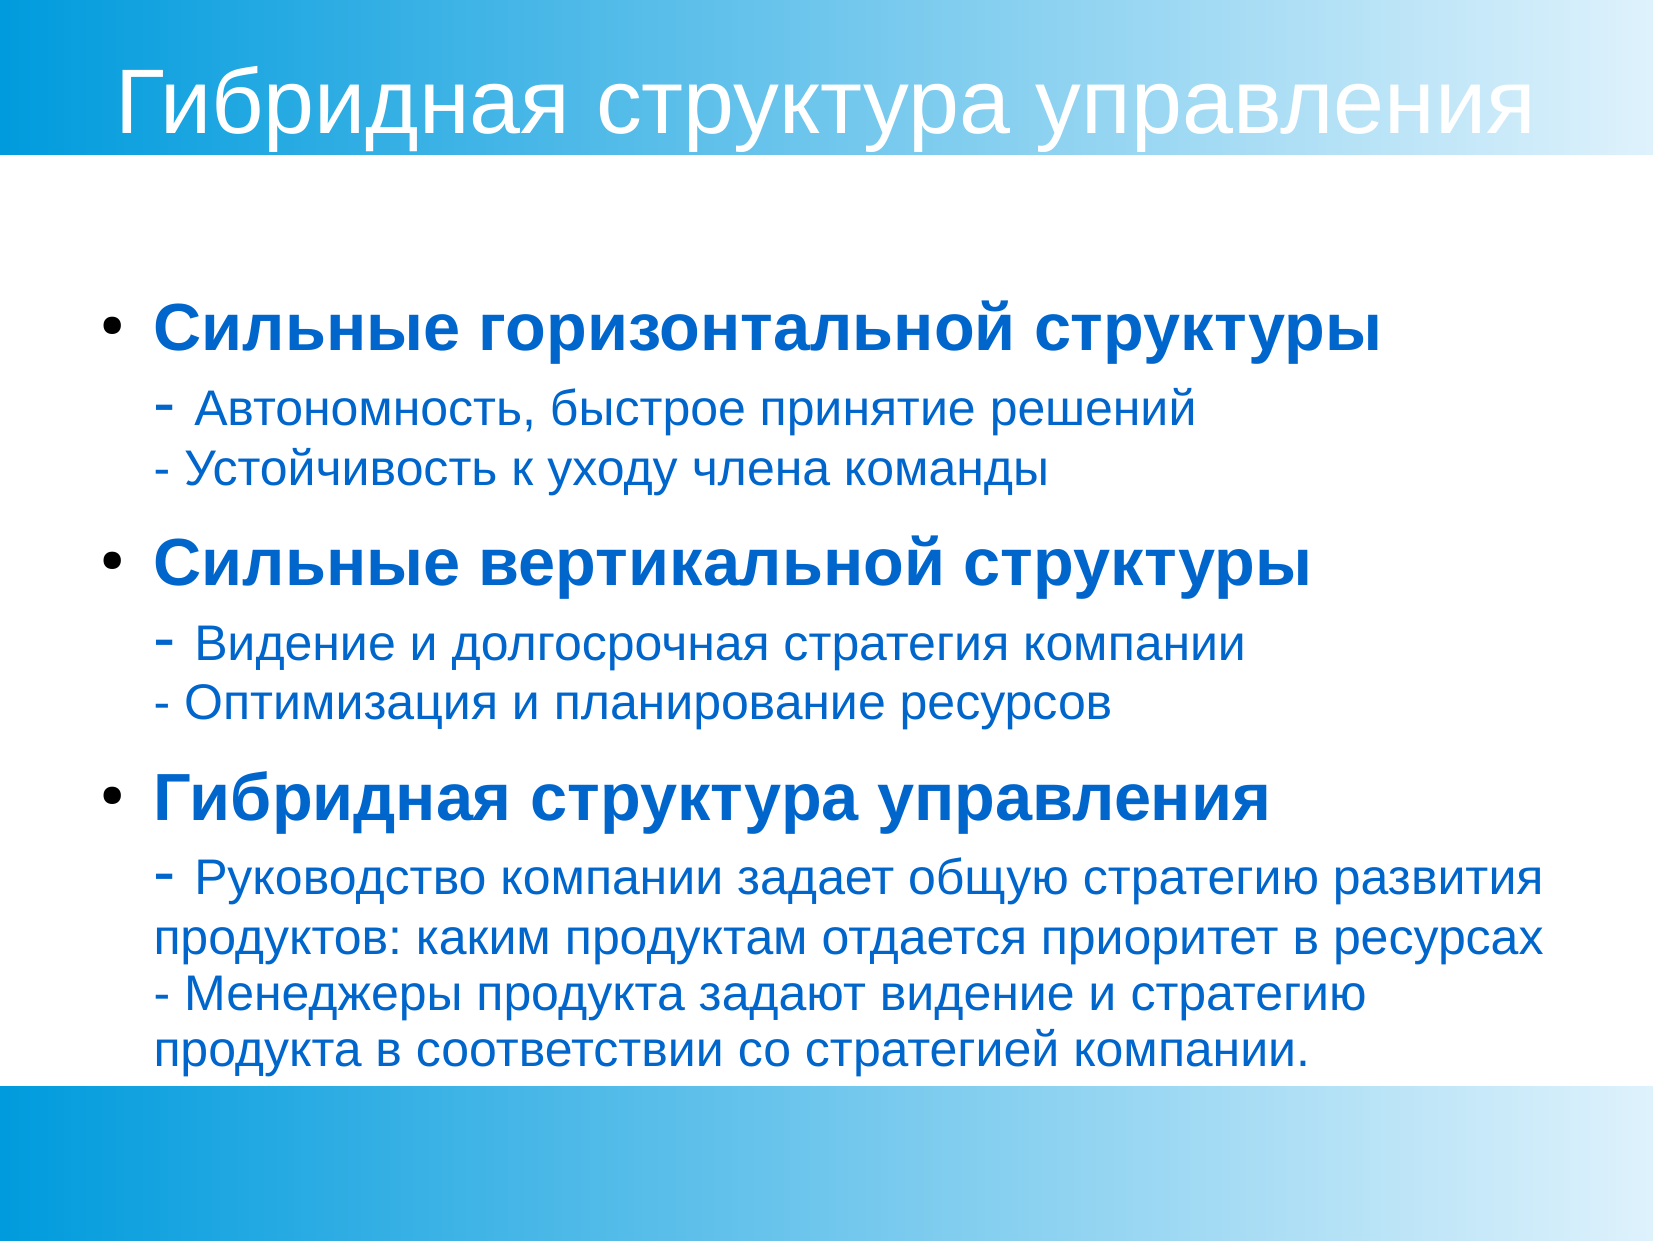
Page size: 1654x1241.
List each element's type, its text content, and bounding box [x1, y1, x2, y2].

list Сильные горизонтальной структуры - Автономность, быстрое принятие решений - Устойчивость к уходу члена команды Сильные вертикальной структуры - Видение и долгосрочная стратегия компании - Оптимизация и планирование ресурсов Гибридная структура управления - Руководство компании задает общую стратегию развития продуктов: каким продуктам отдается приоритет в ресурсах - Менеджеры продукта задают видение и стратегию продукта в соответствии со стратегией компании. [82, 290, 1571, 1010]
title Гибридная структура управления [82, 49, 1571, 155]
